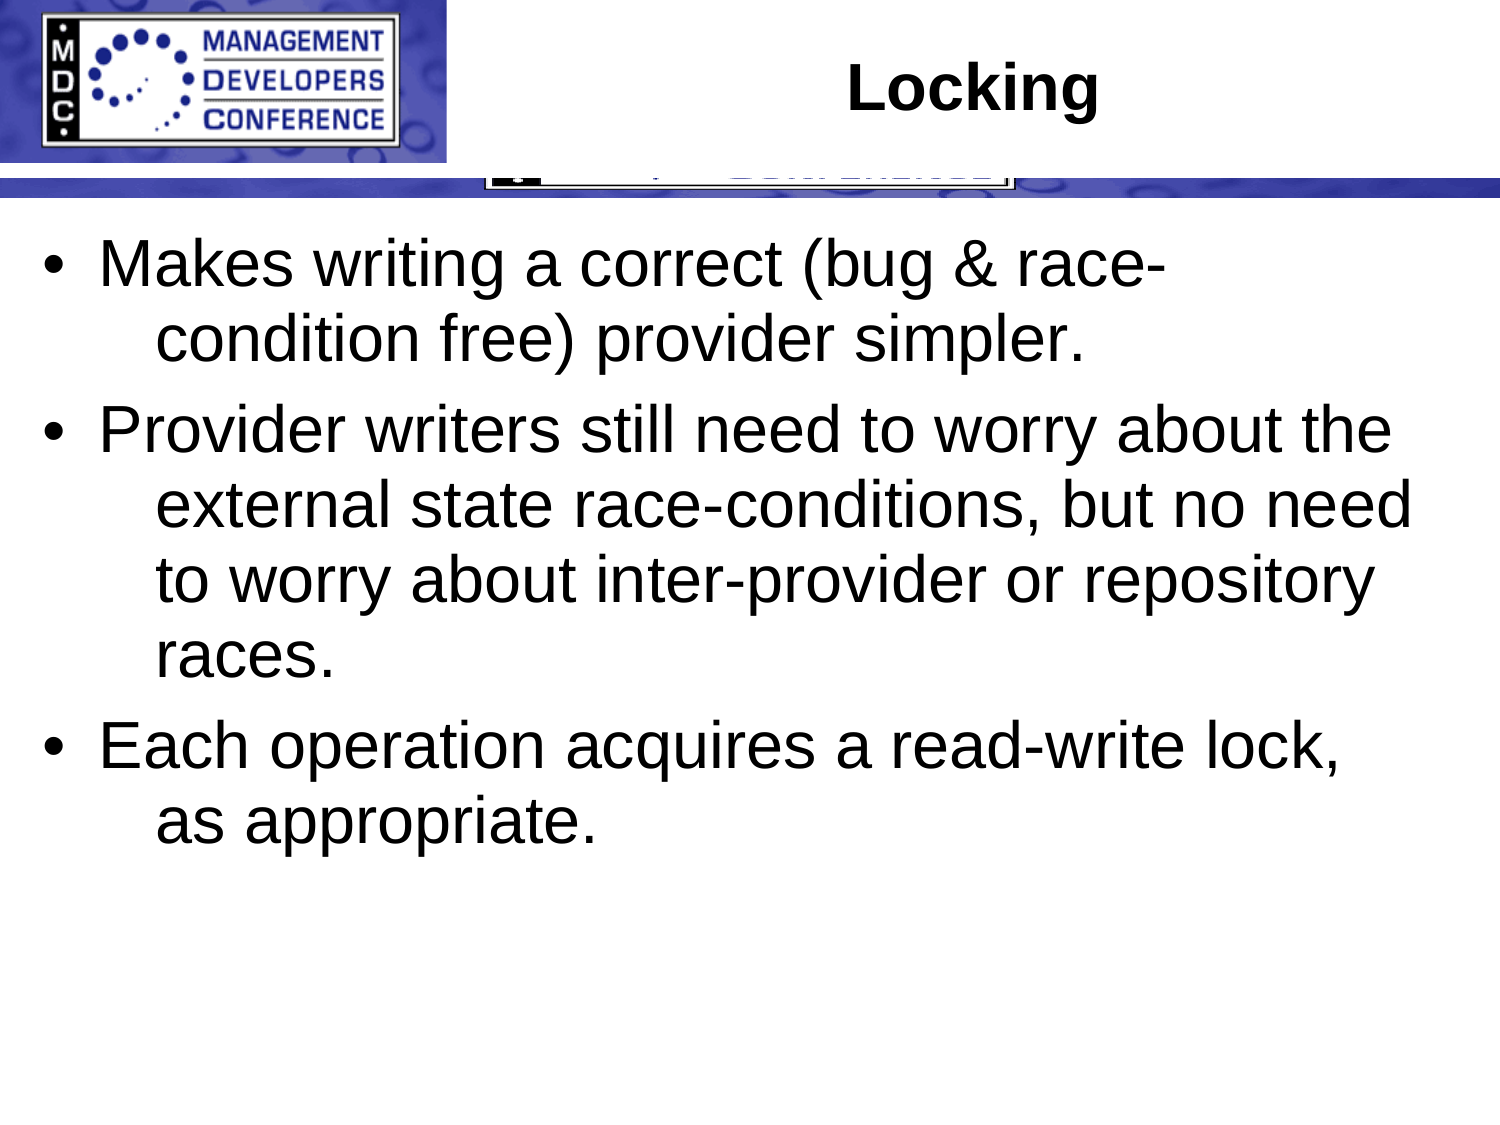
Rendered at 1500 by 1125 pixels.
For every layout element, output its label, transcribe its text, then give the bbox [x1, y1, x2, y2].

picture [0, 178, 1500, 198]
title Locking [447, 7, 1500, 169]
list Makes writing a correct (bug & race-condition free) provider simpler. Provider writers still need to worry about the external state race-conditions, but no need to worry about inter-provider or repository races. Each operation acquires a read-write lock, as appropriate. [42, 226, 1433, 1067]
picture [0, 0, 447, 163]
